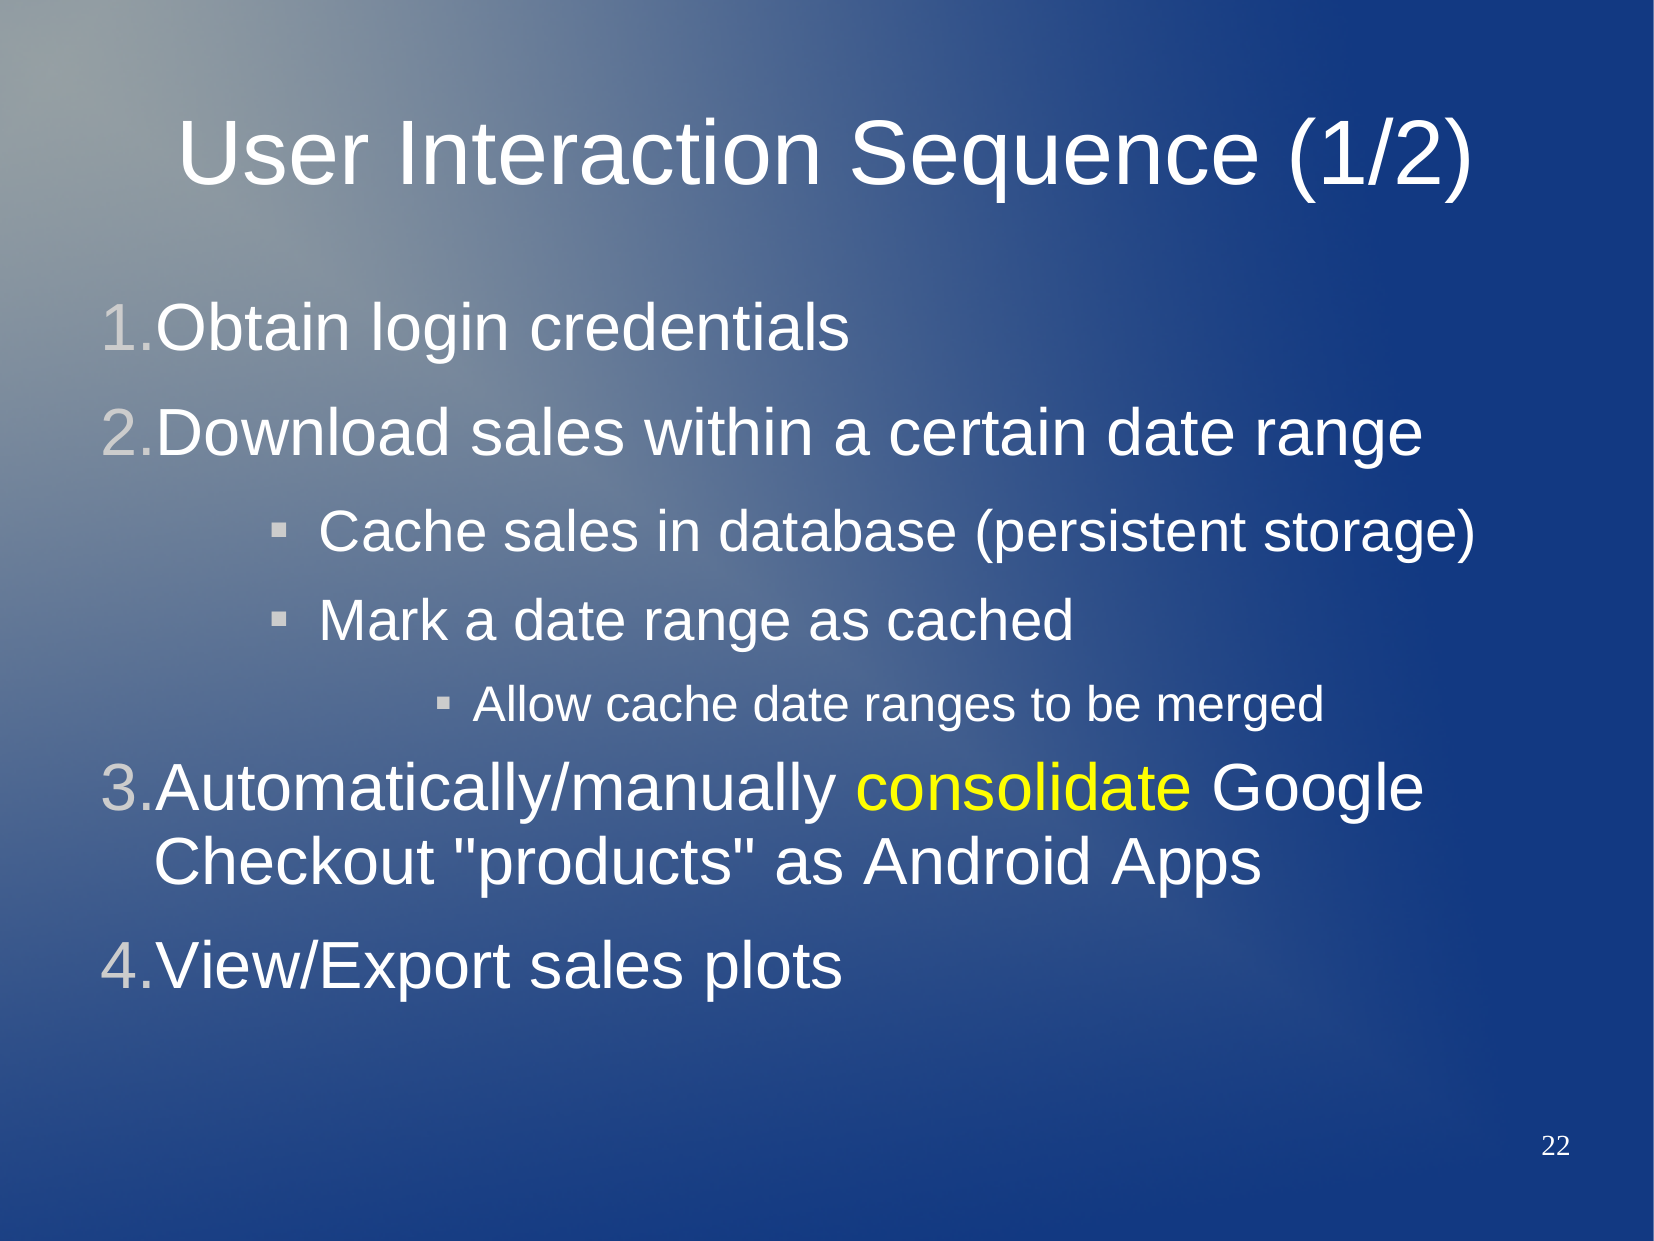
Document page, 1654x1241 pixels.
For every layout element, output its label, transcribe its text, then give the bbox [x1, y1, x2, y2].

title User Interaction Sequence (1/2) [82, 49, 1571, 257]
picture [0, 0, 1654, 1241]
list Obtain login credentials Download sales within a certain date range Cache sales in database (persistent storage) Mark a date range as cached Allow cache date ranges to be merged Automatically/manually consolidate Google Checkout "products" as Android Apps View/Export sales plots [82, 290, 1571, 1094]
